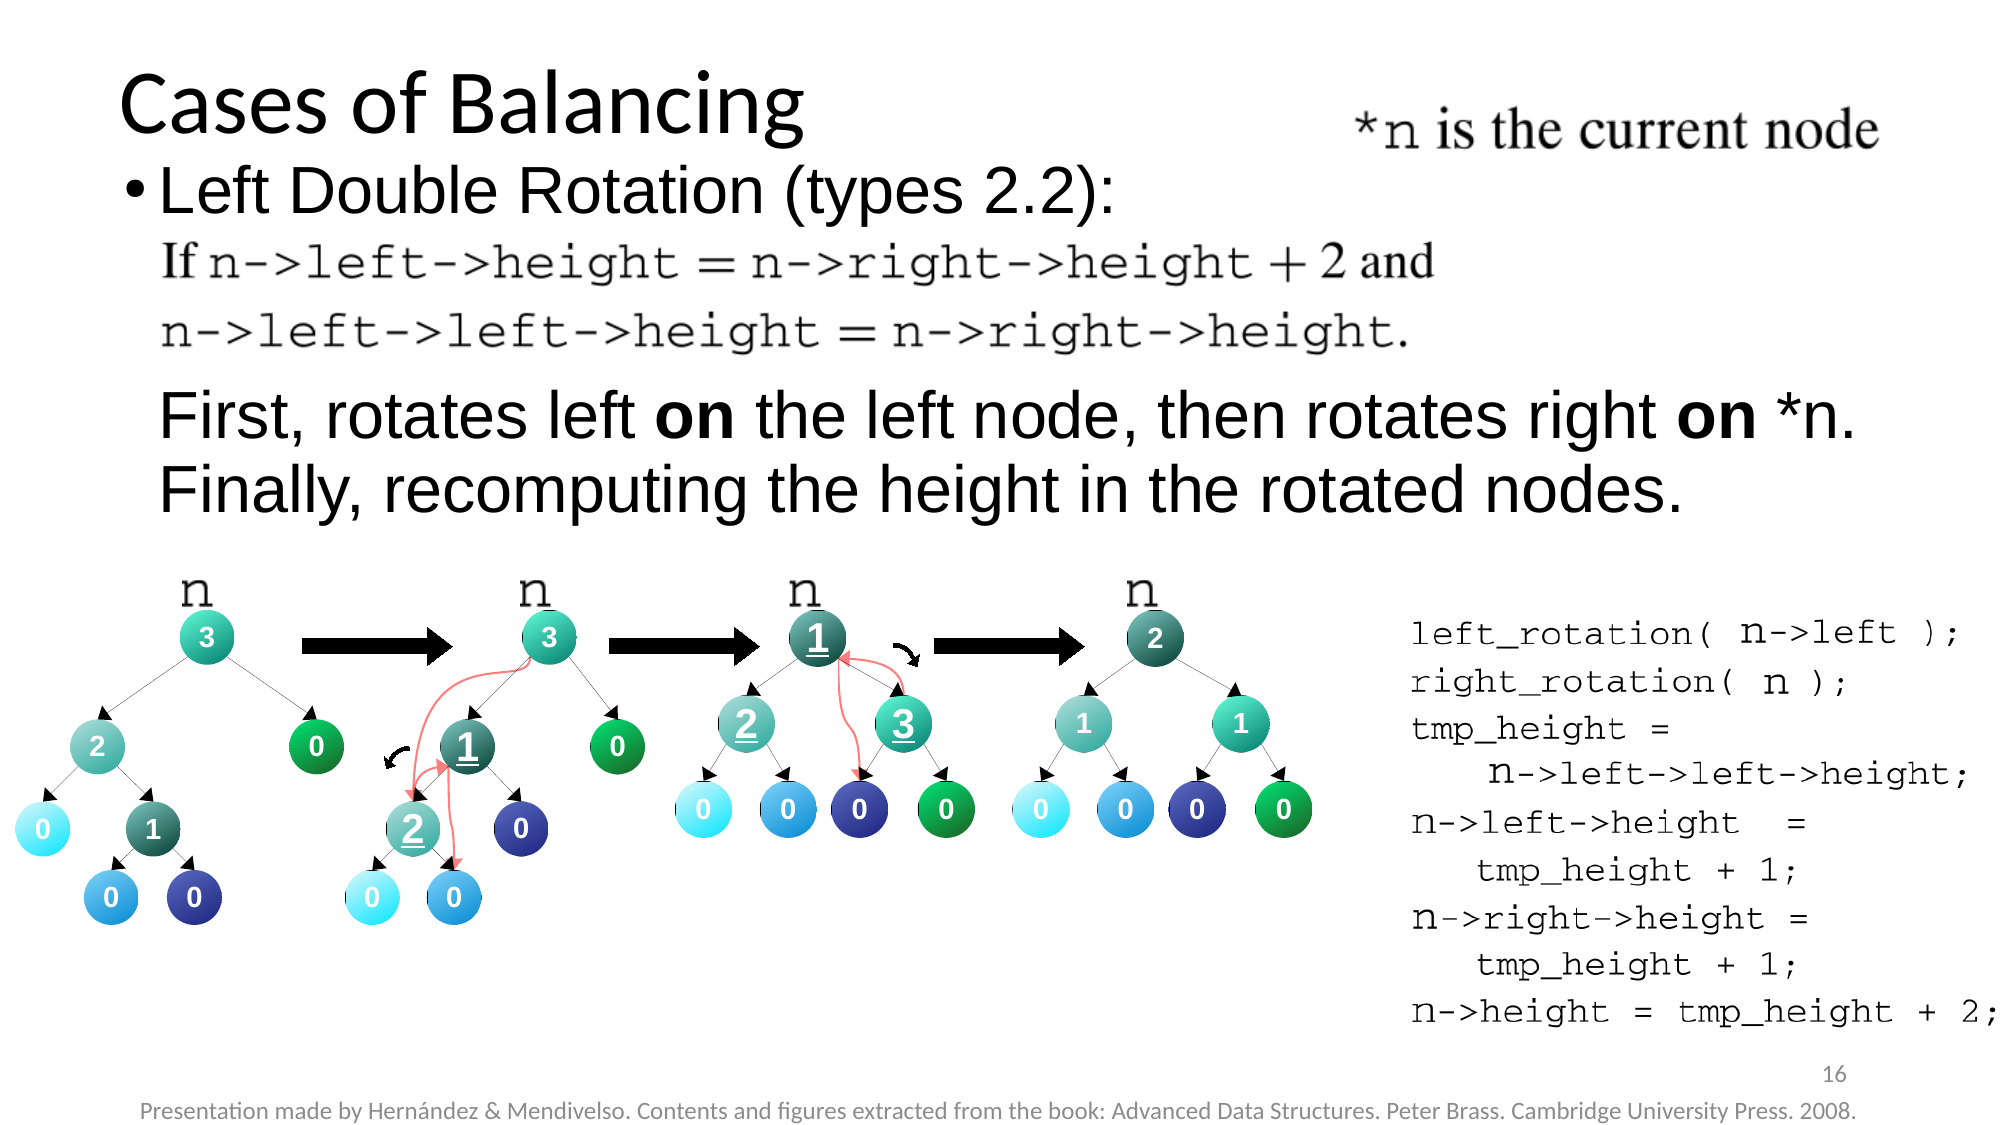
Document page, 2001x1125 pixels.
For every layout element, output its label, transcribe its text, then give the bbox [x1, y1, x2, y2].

text_box 1 [789, 610, 847, 667]
text_box 1 [1055, 695, 1113, 753]
text_box 0 [493, 801, 549, 857]
text_box 0 [166, 870, 222, 925]
text_box 2 [385, 801, 441, 857]
text_box 0 [426, 870, 482, 925]
text_box 3 [874, 695, 933, 753]
text_box Left Double Rotation (types 2.2): First, rotates left on the left node, then rotates right on *n. Finally, recomputing the height in the rotated nodes. [108, 145, 1976, 535]
text_box [384, 746, 410, 769]
picture [150, 228, 1462, 375]
text_box 0 [1012, 780, 1070, 838]
text_box 1 [125, 801, 181, 857]
text_box 2 [717, 695, 775, 753]
text_box 0 [83, 870, 139, 925]
text_box [609, 627, 760, 666]
picture [182, 580, 220, 610]
picture [1400, 609, 2000, 1039]
picture [1127, 580, 1165, 610]
text_box 0 [1255, 780, 1313, 838]
text_box [302, 627, 453, 666]
text_box 2 [1126, 610, 1184, 667]
text_box Presentation made by Hernández & Mendivelso. Contents and figures extracted from the book: Advanced Data Structures. Peter Brass. Cambridge University Press. 2008. [0, 1100, 2000, 1119]
text_box 0 [1168, 780, 1226, 838]
text_box [934, 627, 1085, 666]
text_box 3 [179, 610, 235, 665]
text_box 0 [759, 780, 817, 838]
text_box 0 [1097, 780, 1155, 838]
text_box 0 [674, 780, 733, 838]
text_box 2 [70, 719, 126, 775]
text_box 3 [522, 610, 577, 665]
text_box 0 [831, 780, 889, 838]
text_box [893, 643, 920, 667]
text_box 0 [917, 780, 976, 838]
picture [789, 580, 828, 610]
picture [1350, 84, 1880, 171]
text_box 0 [344, 870, 400, 925]
picture [520, 580, 558, 610]
text_box 0 [590, 719, 646, 775]
title Cases of Balancing [119, 3, 1845, 152]
text_box 1 [1212, 695, 1270, 753]
text_box 1 [440, 719, 496, 775]
text_box 0 [15, 801, 71, 857]
text_box 0 [289, 719, 345, 775]
